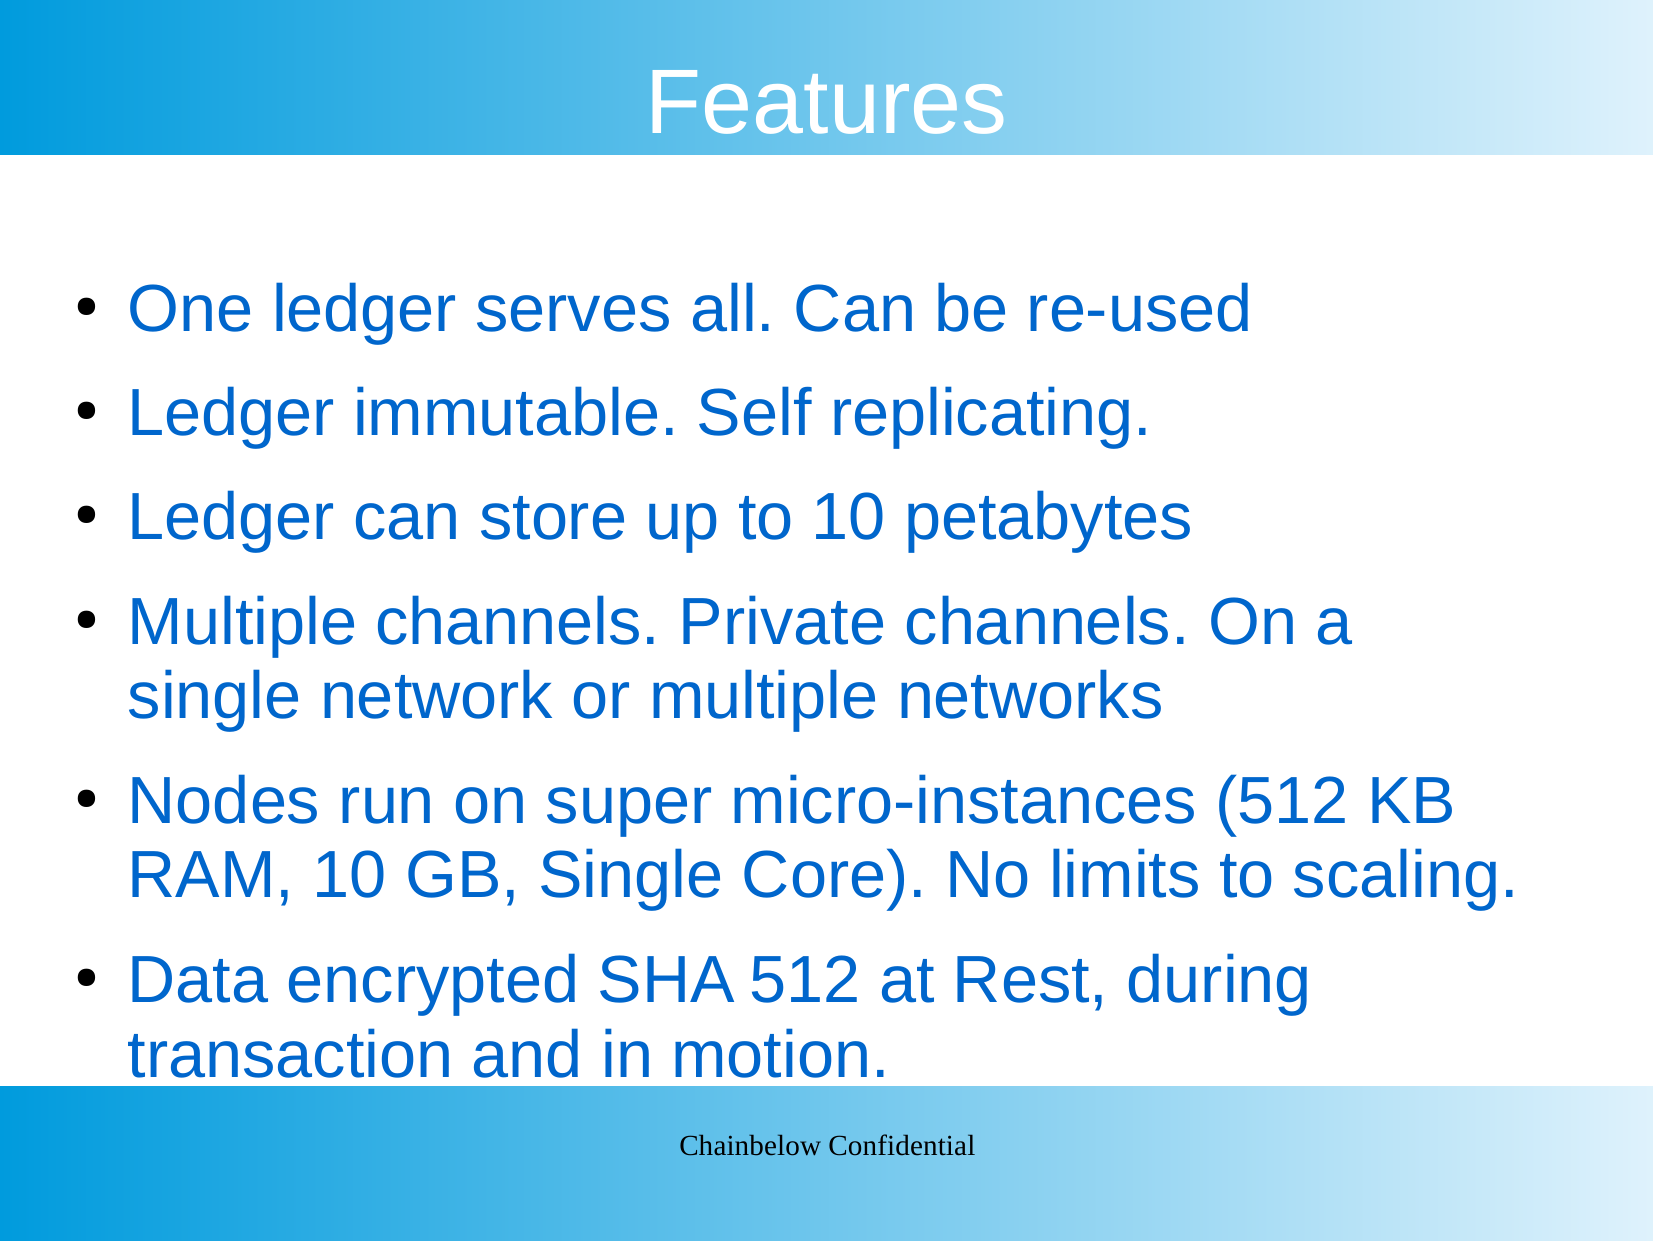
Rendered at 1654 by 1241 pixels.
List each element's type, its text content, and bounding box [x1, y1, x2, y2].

title Features [82, 49, 1571, 155]
list One ledger serves all. Can be re-used Ledger immutable. Self replicating. Ledger can store up to 10 petabytes Multiple channels. Private channels. On a single network or multiple networks Nodes run on super micro-instances (512 KB RAM, 10 GB, Single Core). No limits to scaling. Data encrypted SHA 512 at Rest, during transaction and in motion. [56, 270, 1546, 991]
